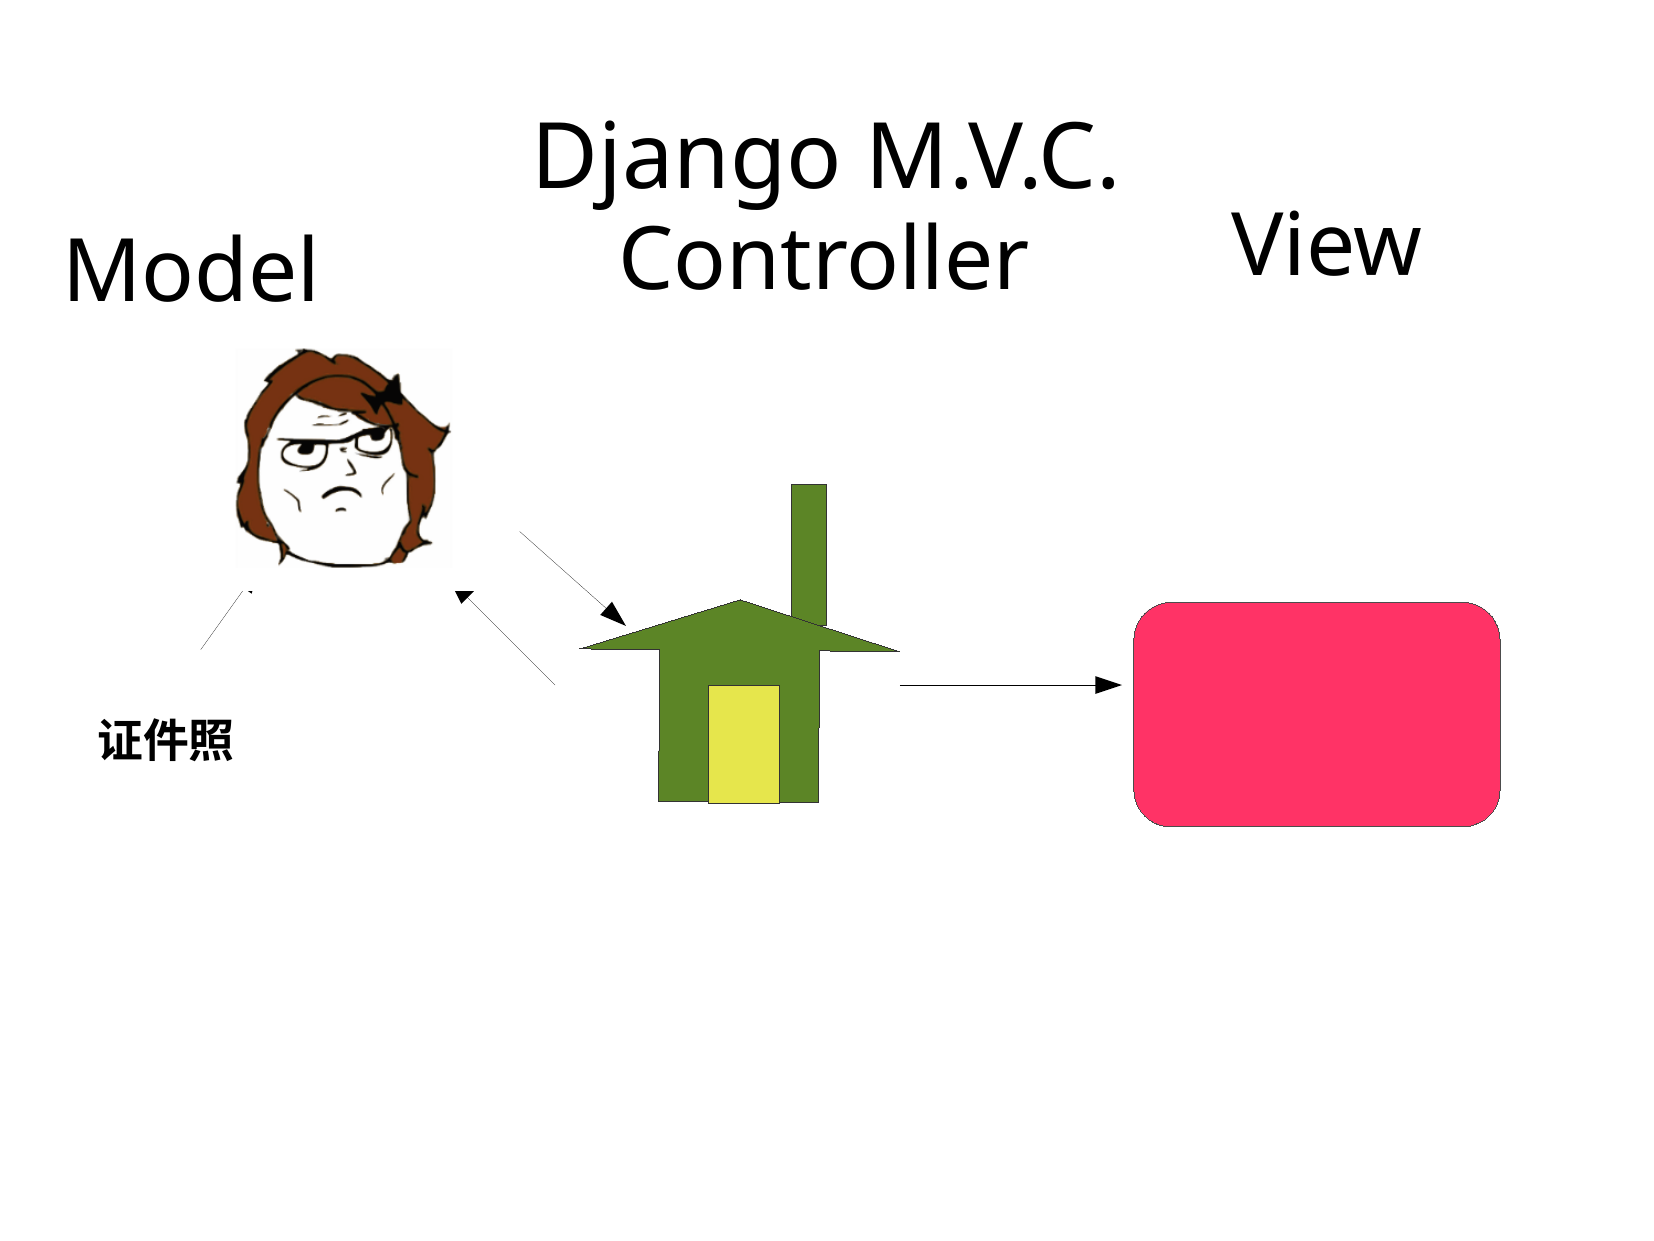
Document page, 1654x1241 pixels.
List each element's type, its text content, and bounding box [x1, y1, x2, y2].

text_box Controller [603, 188, 1123, 345]
text_box View [1216, 174, 1619, 331]
text_box Model [47, 200, 343, 357]
text_box [1133, 602, 1501, 827]
text_box 证件照 [82, 696, 426, 766]
title Django M.V.C. [82, 49, 1571, 257]
picture [200, 330, 483, 591]
subtitle [82, 290, 1538, 1010]
text_box [579, 599, 900, 804]
